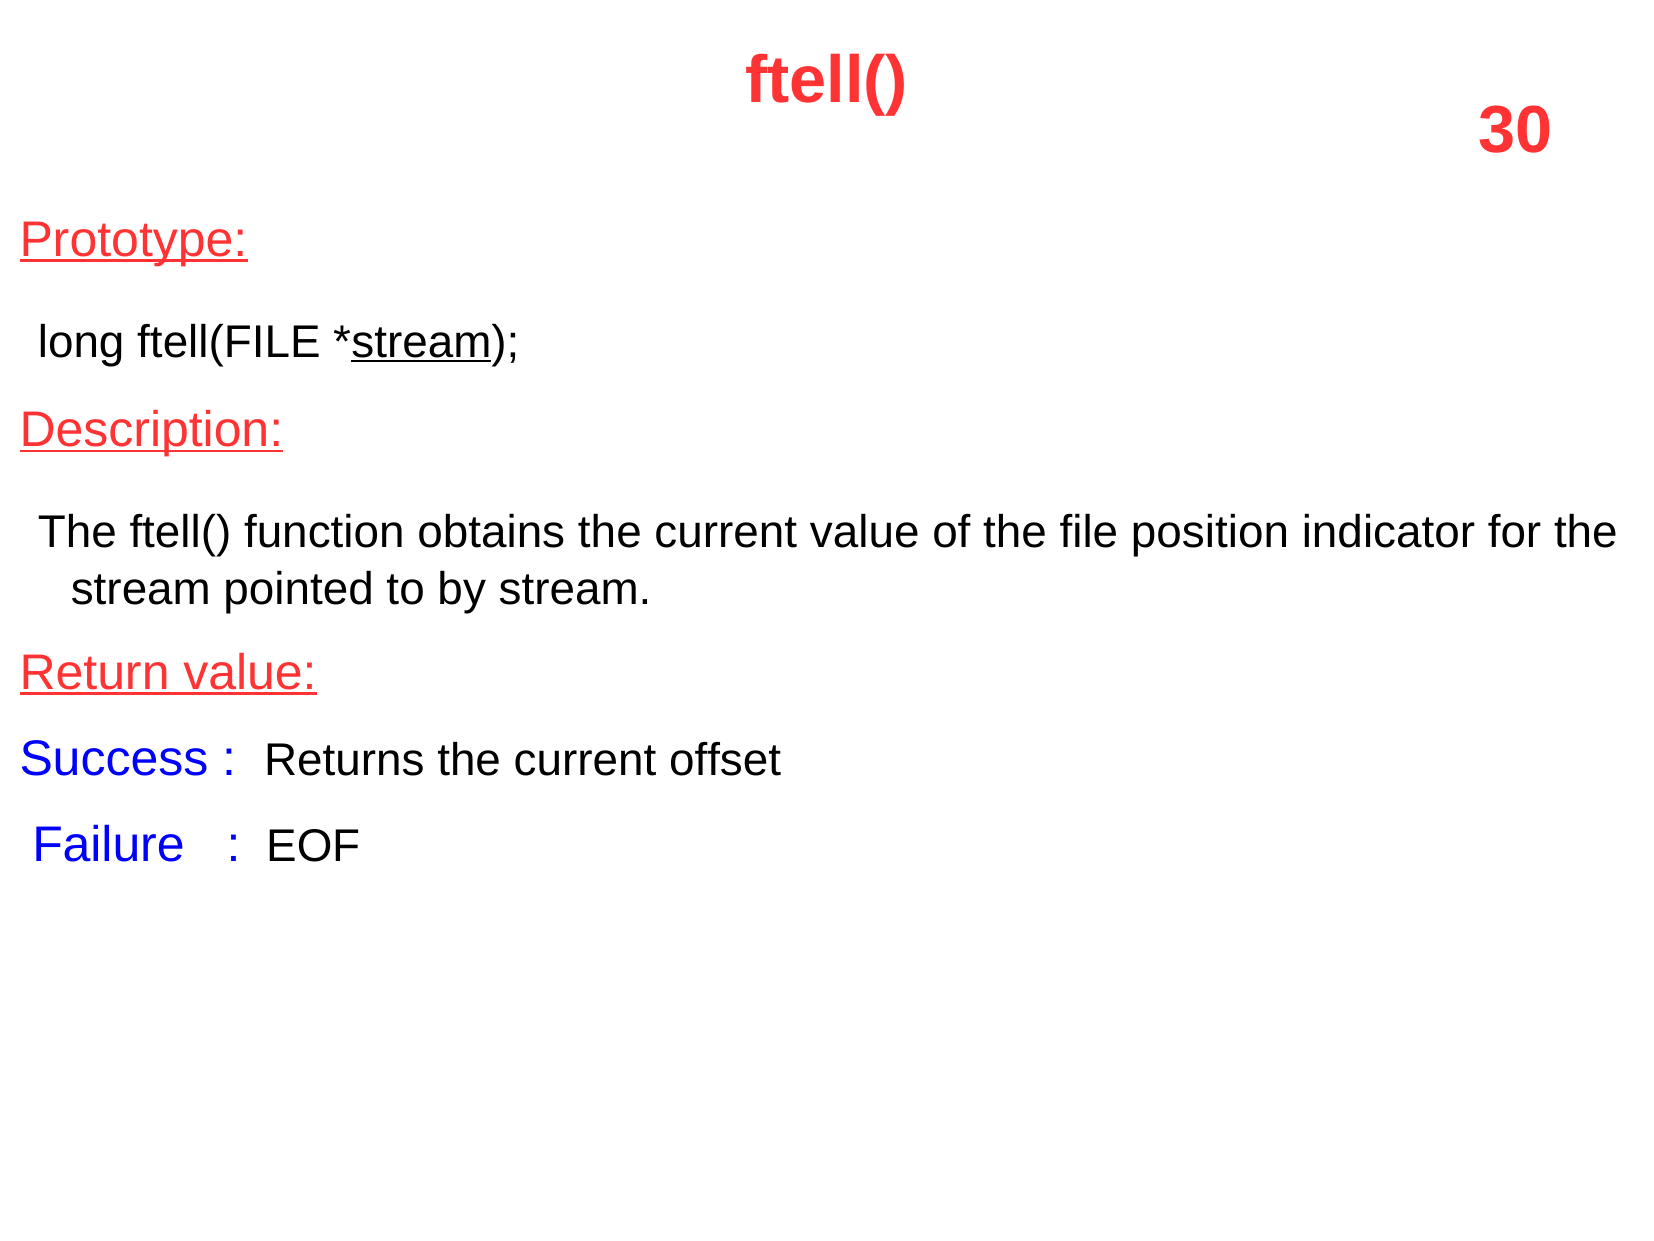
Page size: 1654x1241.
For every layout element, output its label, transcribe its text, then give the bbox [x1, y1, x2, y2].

title ftell() [0, 0, 1654, 118]
text_box 30 [1463, 85, 1569, 180]
list Prototype: long ftell(FILE *stream); Description: The ftell() function obtains the current value of the file position indicator for the stream pointed to by stream. Return value: Success : Returns the current offset Failure : EOF [0, 118, 1654, 1104]
